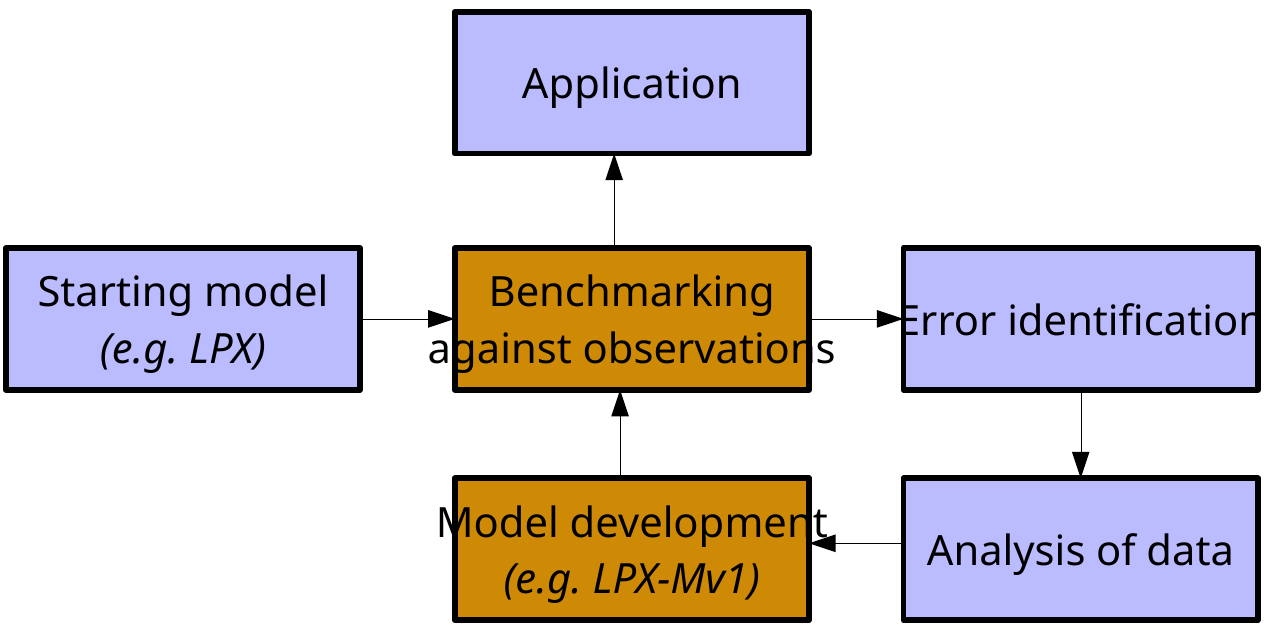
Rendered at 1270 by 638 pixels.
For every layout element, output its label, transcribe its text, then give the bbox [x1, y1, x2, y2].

text_box Model development (e.g. LPX-Mv1) [454, 478, 809, 621]
text_box Benchmarking against observations [454, 248, 809, 390]
text_box Analysis of data [903, 478, 1258, 621]
text_box Starting model (e.g. LPX) [5, 248, 361, 390]
text_box Application [454, 11, 809, 154]
text_box Error identification [903, 248, 1258, 390]
